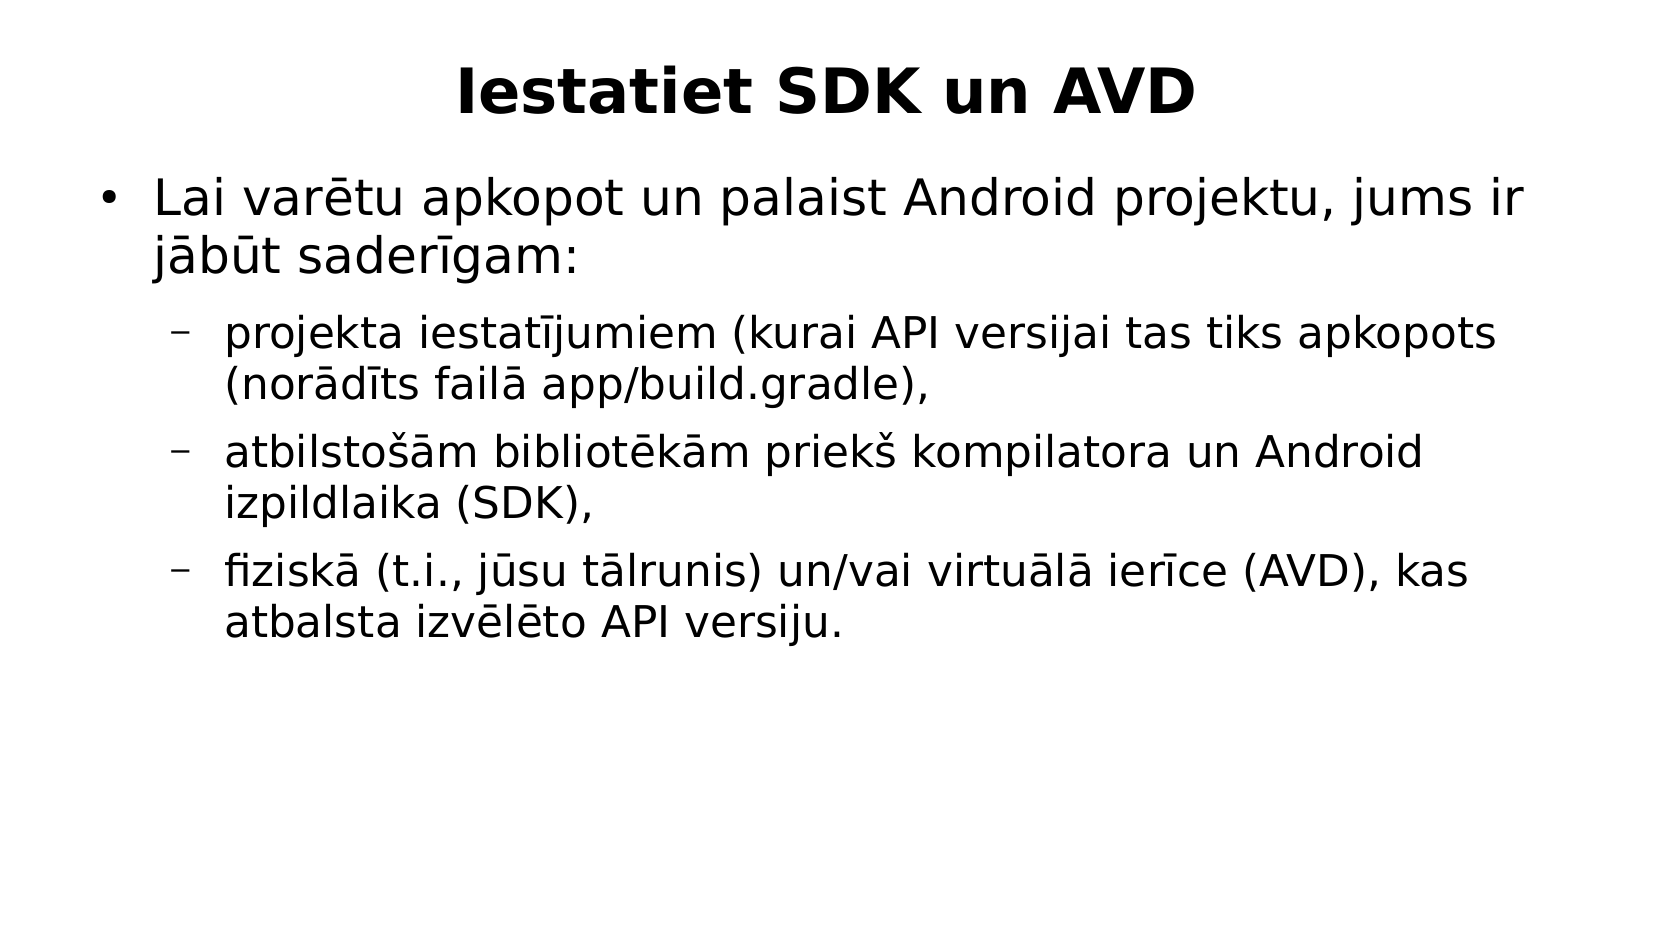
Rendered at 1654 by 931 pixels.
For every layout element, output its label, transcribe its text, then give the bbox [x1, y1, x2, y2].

title Iestatiet SDK un AVD [82, 36, 1571, 147]
list Lai varētu apkopot un palaist Android projektu, jums ir jābūt saderīgam: projekta iestatījumiem (kurai API versijai tas tiks apkopots (norādīts failā app/build.gradle), atbilstošām bibliotēkām priekš kompilatora un Android izpildlaika (SDK), fiziskā (t.i., jūsu tālrunis) un/vai virtuālā ierīce (AVD), kas atbalsta izvēlēto API versiju. [82, 168, 1538, 889]
